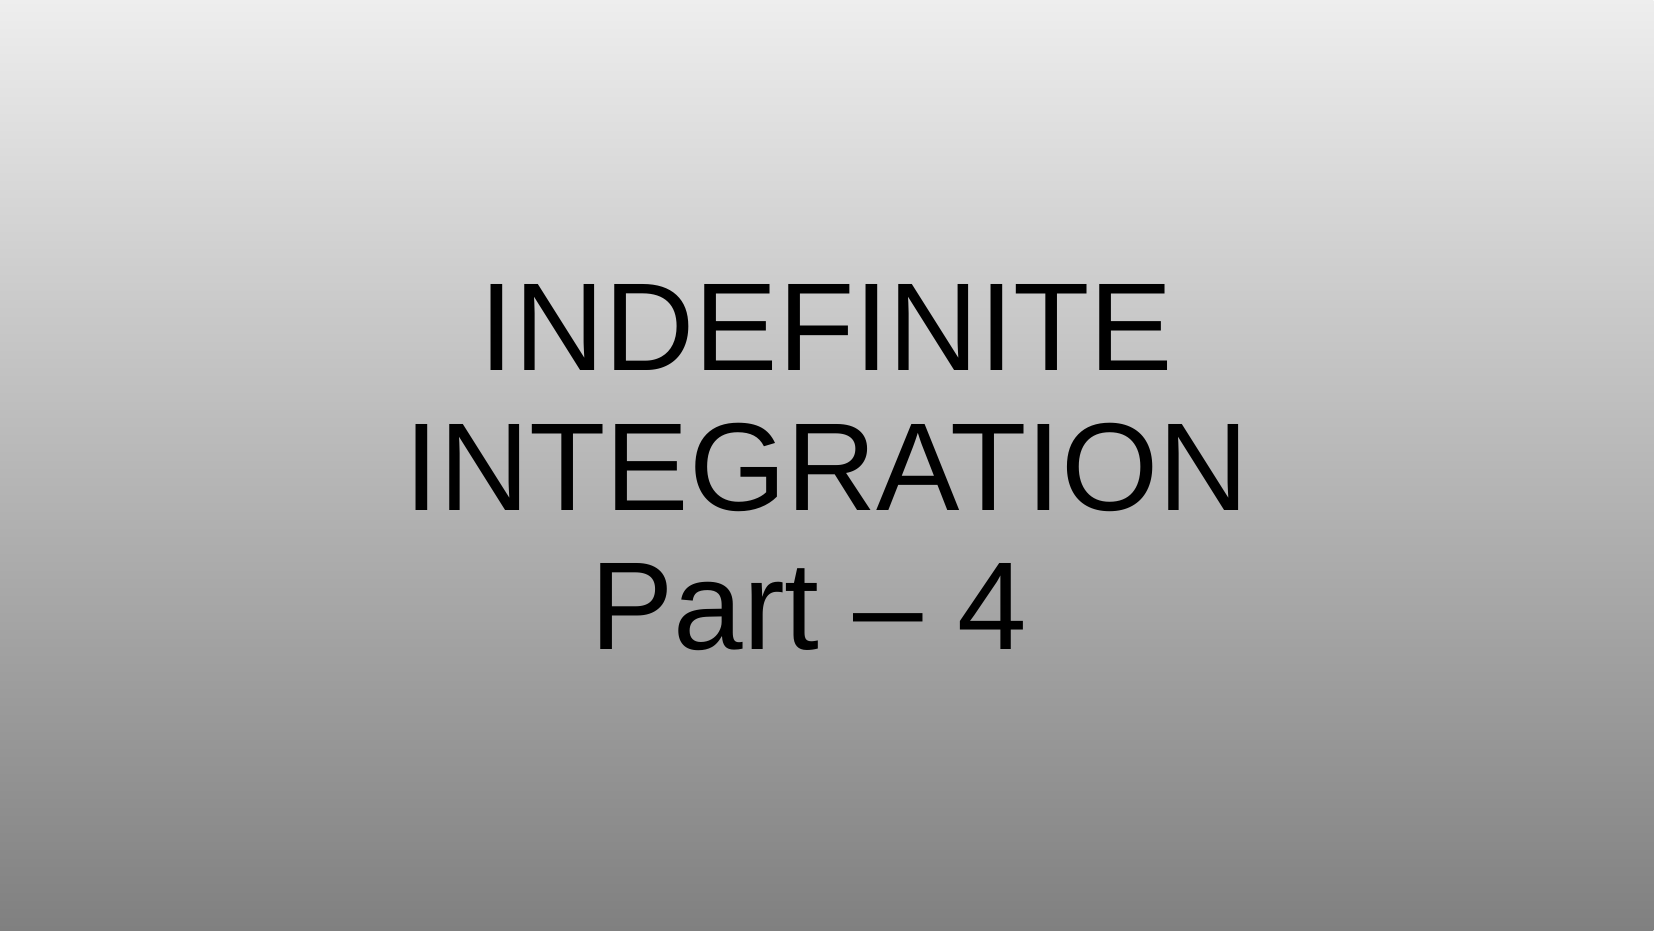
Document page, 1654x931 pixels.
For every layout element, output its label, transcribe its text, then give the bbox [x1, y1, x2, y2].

title INDEFINITE INTEGRATION Part – 4 [82, 53, 1571, 880]
